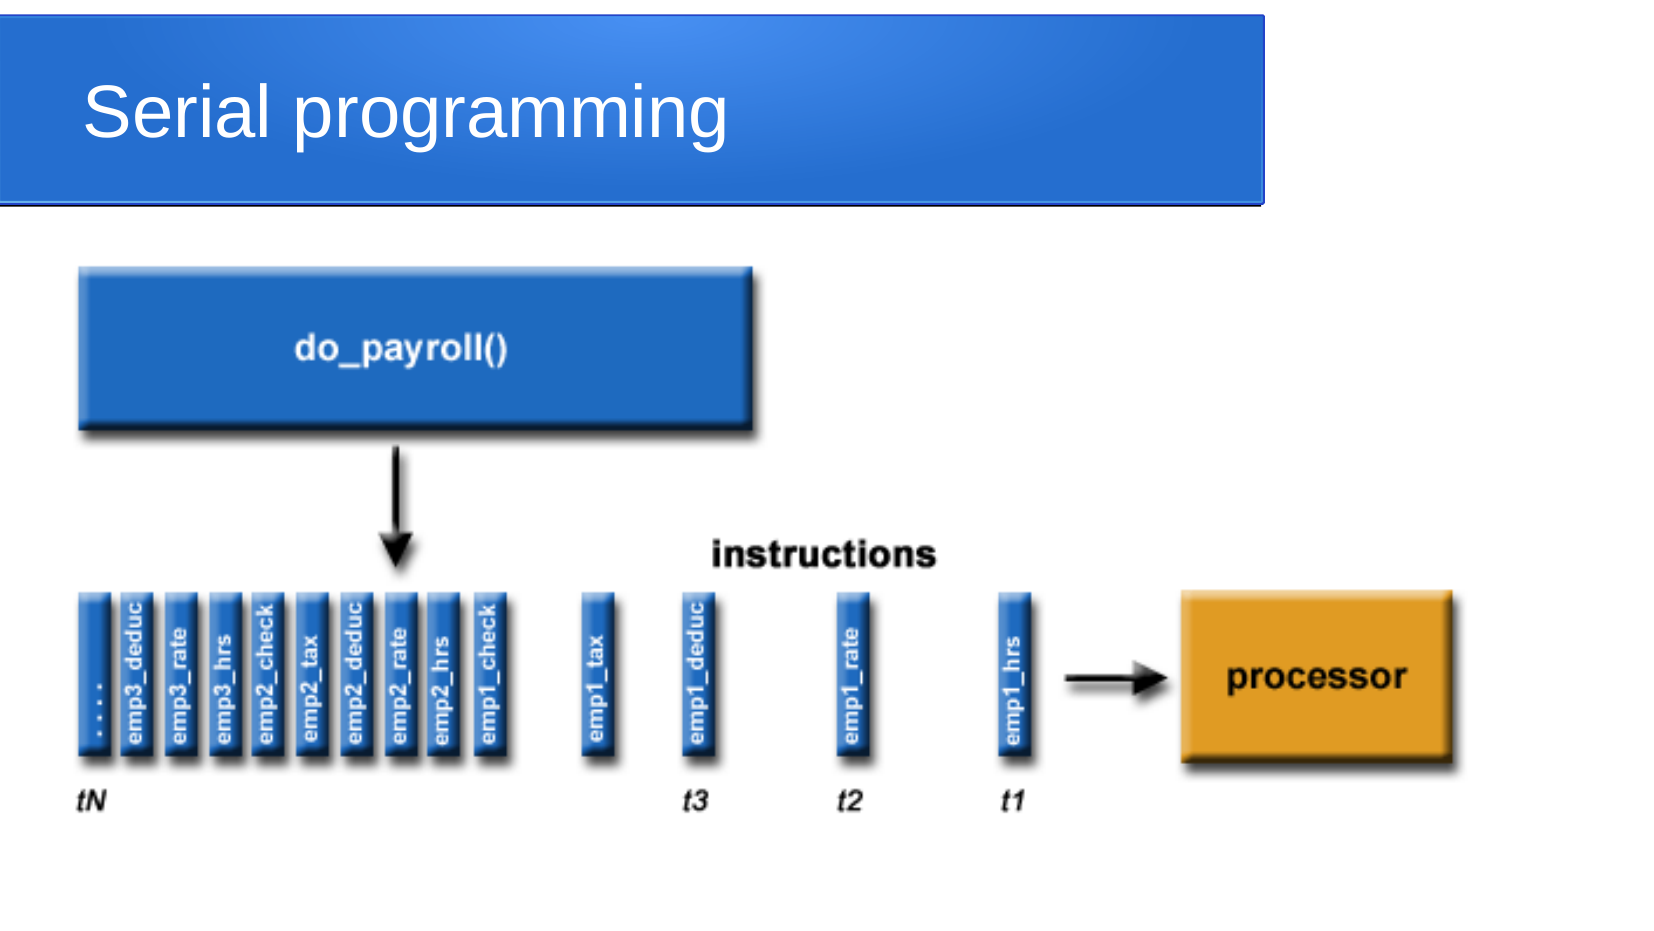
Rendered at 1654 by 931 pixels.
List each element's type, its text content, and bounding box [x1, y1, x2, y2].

title Serial programming [82, 35, 1235, 189]
picture [65, 253, 1479, 839]
